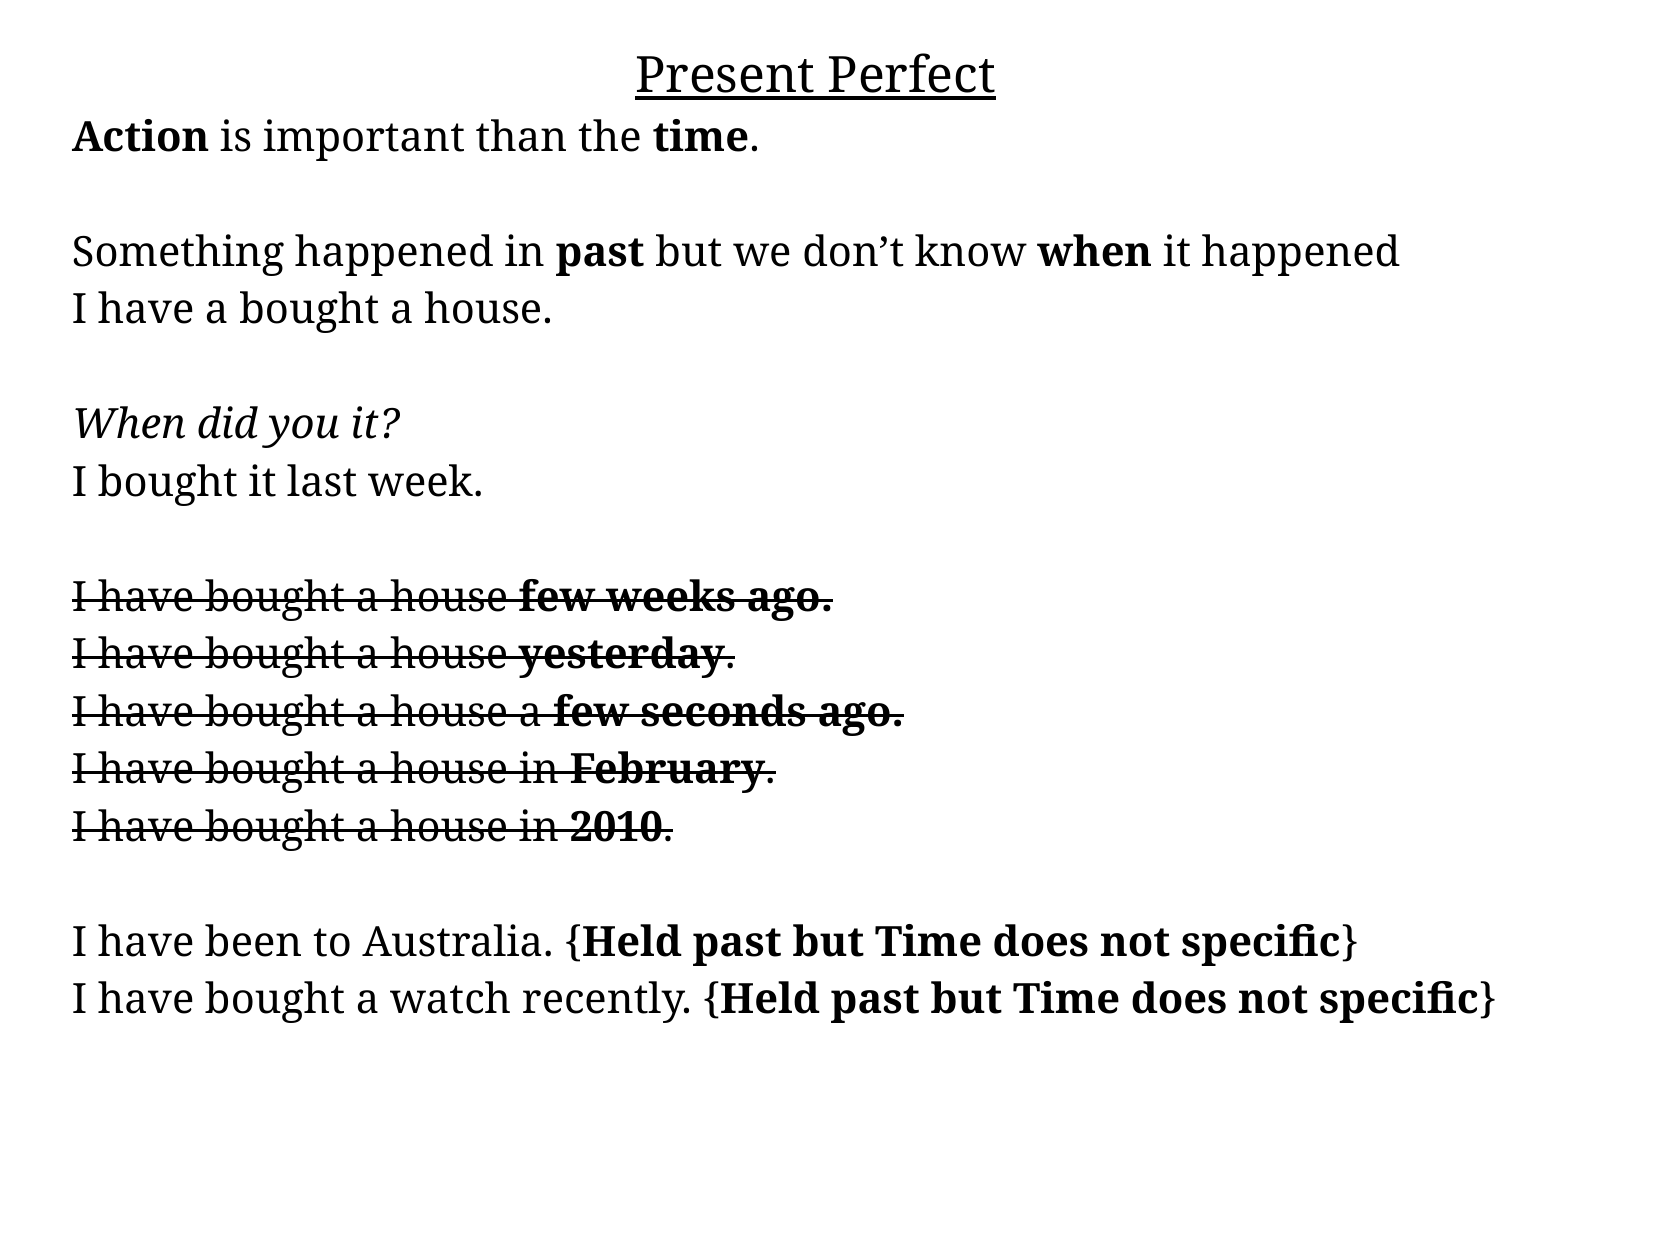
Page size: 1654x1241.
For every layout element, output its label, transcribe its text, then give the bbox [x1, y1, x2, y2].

text_box Present Perfect Action is important than the time. Something happened in past but we don’t know when it happened I have a bought a house. When did you it? I bought it last week. I have bought a house few weeks ago. I have bought a house yesterday. I have bought a house a few seconds ago. I have bought a house in February. I have bought a house in 2010. I have been to Australia. {Held past but Time does not specific} I have bought a watch recently. {Held past but Time does not specific} [71, 31, 1560, 1140]
